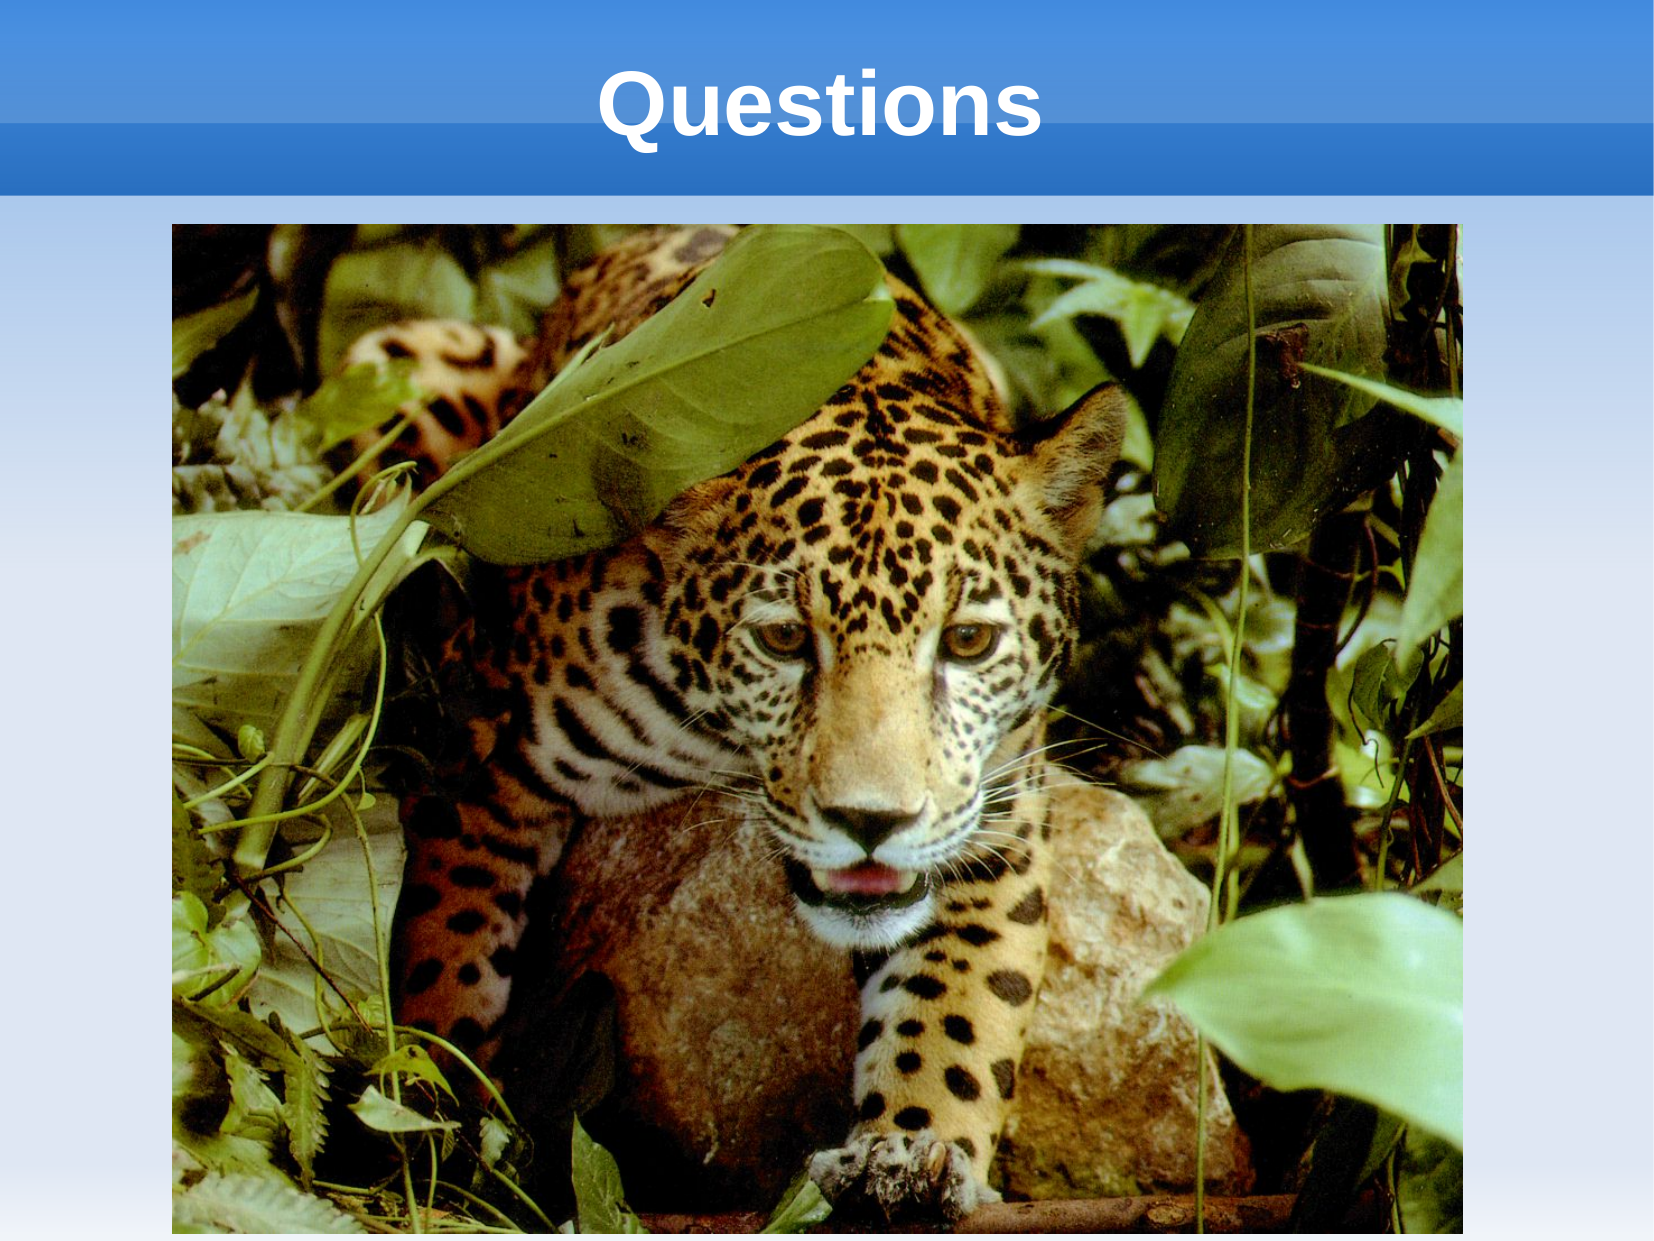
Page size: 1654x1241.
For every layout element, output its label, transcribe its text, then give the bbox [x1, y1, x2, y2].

picture [0, 0, 1654, 1241]
title Questions [76, 0, 1565, 208]
